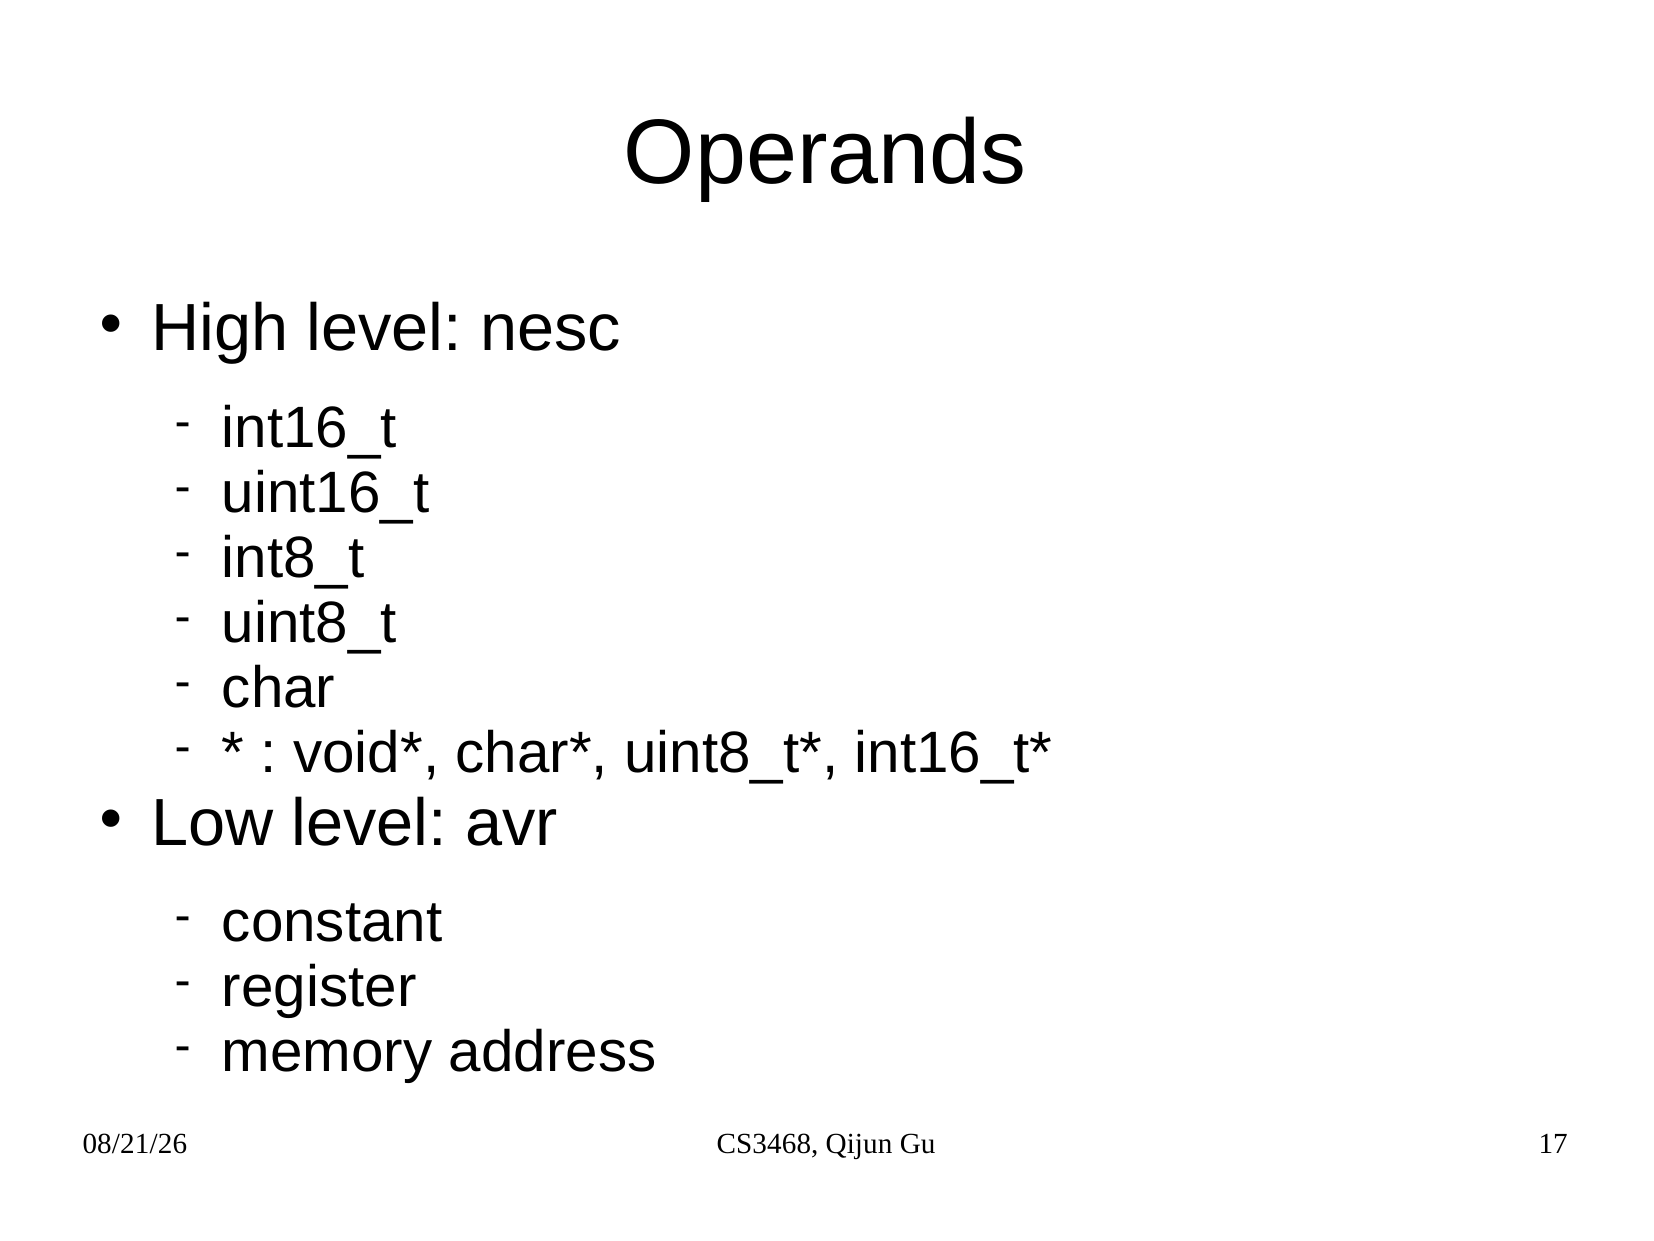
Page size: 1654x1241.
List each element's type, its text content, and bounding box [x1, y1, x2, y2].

list High level: nesc int16_t uint16_t int8_t uint8_t char * : void*, char*, uint8_t*, int16_t* Low level: avr constant register memory address [82, 290, 1568, 1092]
title Operands [82, 56, 1568, 247]
